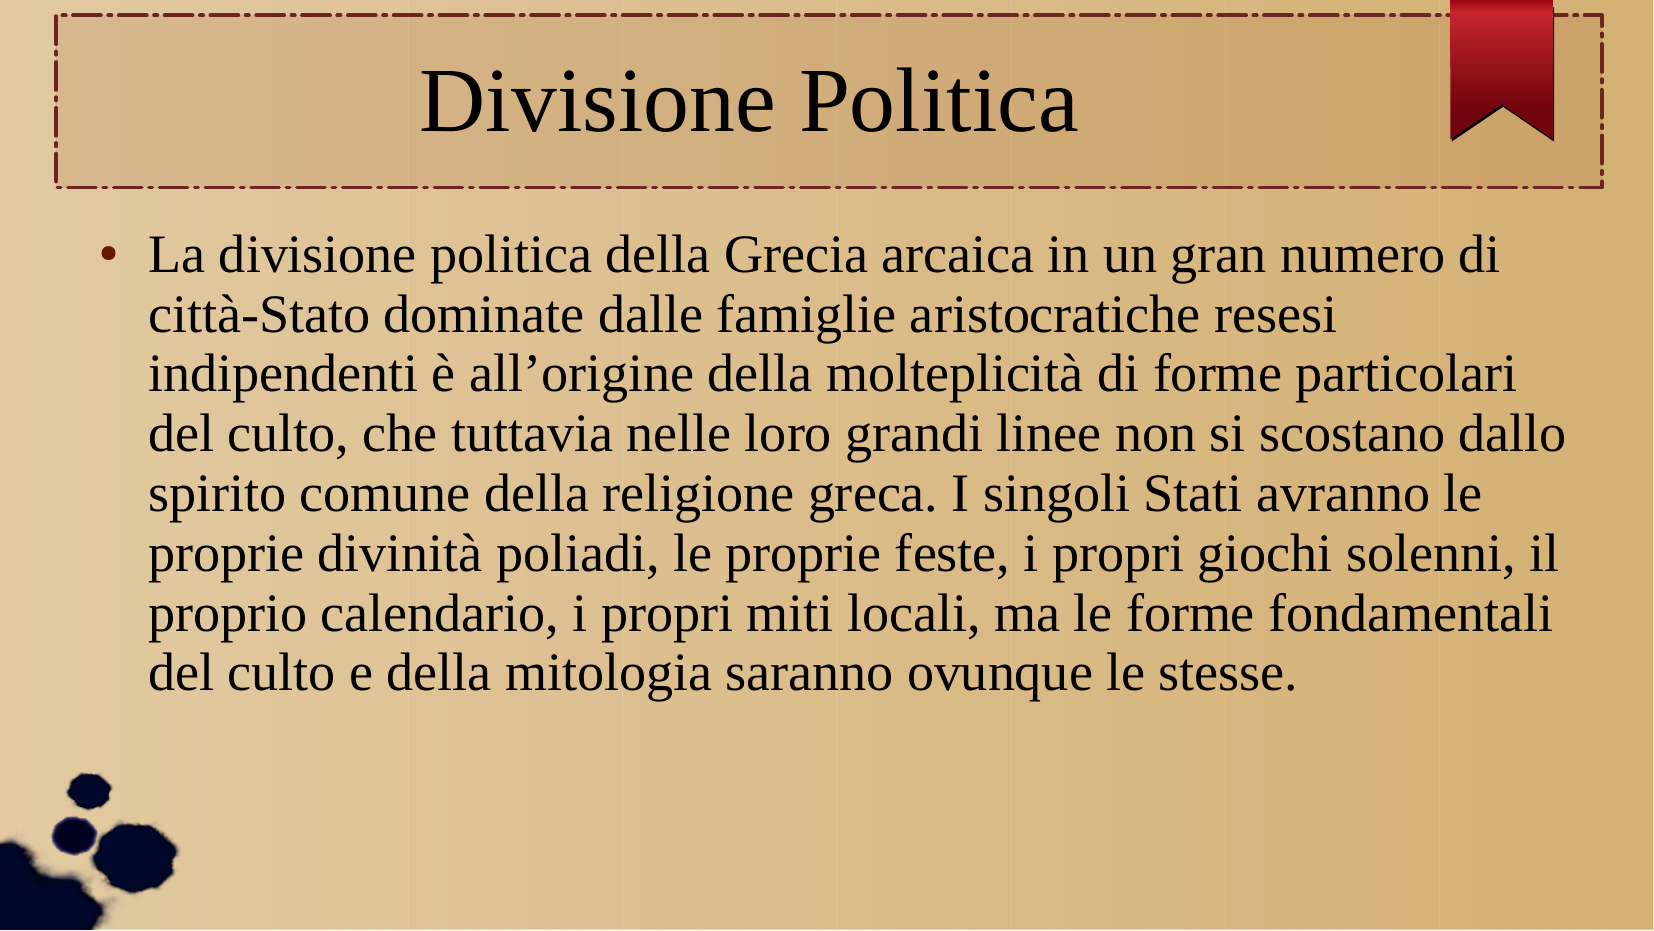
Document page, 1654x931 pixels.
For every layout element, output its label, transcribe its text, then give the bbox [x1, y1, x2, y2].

title Divisione Politica [59, 11, 1441, 189]
list La divisione politica della Grecia arcaica in un gran numero di città-Stato dominate dalle famiglie aristocratiche resesi indipendenti è all’origine della molteplicità di forme particolari del culto, che tuttavia nelle loro grandi linee non si scostano dallo spirito comune della religione greca. I singoli Stati avranno le proprie divinità poliadi, le proprie feste, i propri giochi solenni, il proprio calendario, i propri miti locali, ma le forme fondamentali del culto e della mitologia saranno ovunque le stesse. [82, 224, 1571, 764]
